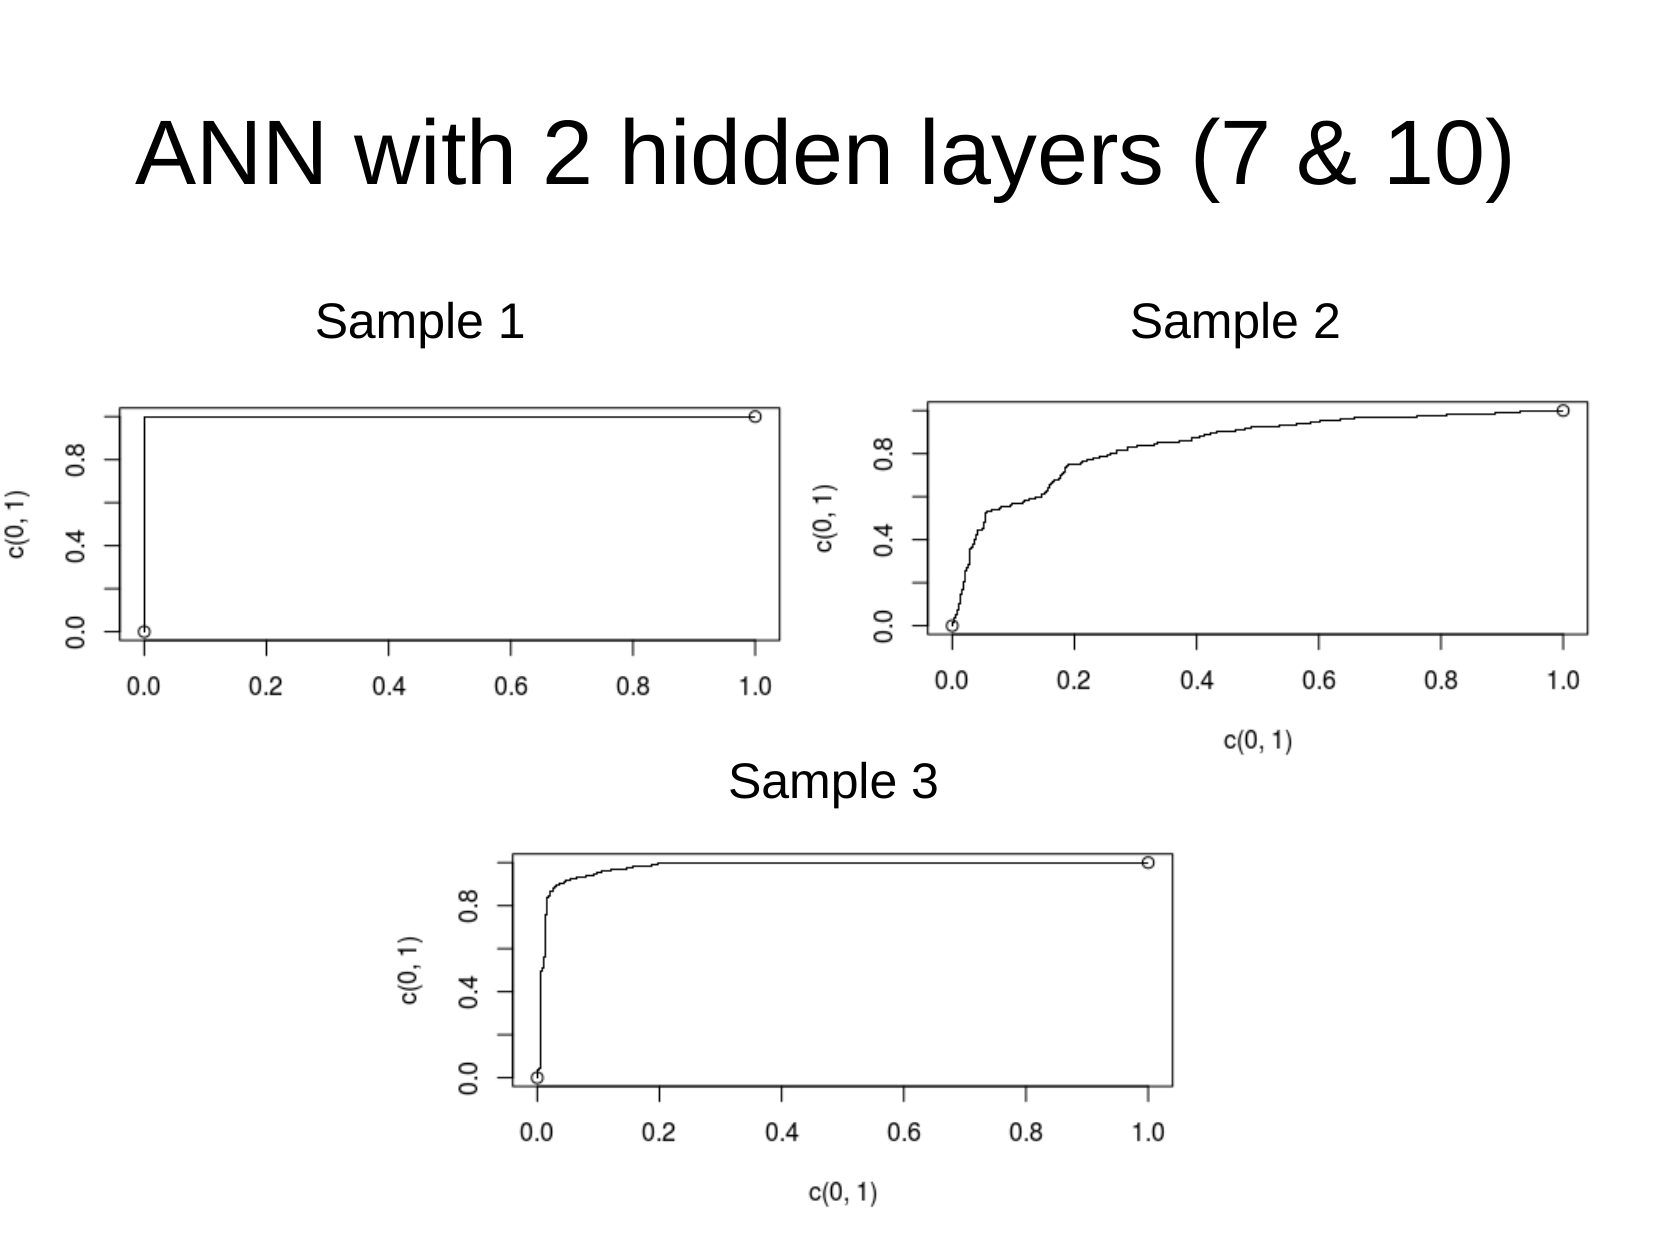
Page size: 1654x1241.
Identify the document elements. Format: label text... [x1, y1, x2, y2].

text_box Sample 3 [713, 746, 984, 817]
title ANN with 2 hidden layers (7 & 10) [82, 49, 1571, 257]
text_box Sample 2 [1114, 285, 1385, 357]
picture [0, 279, 1651, 1240]
text_box Sample 1 [300, 285, 571, 356]
